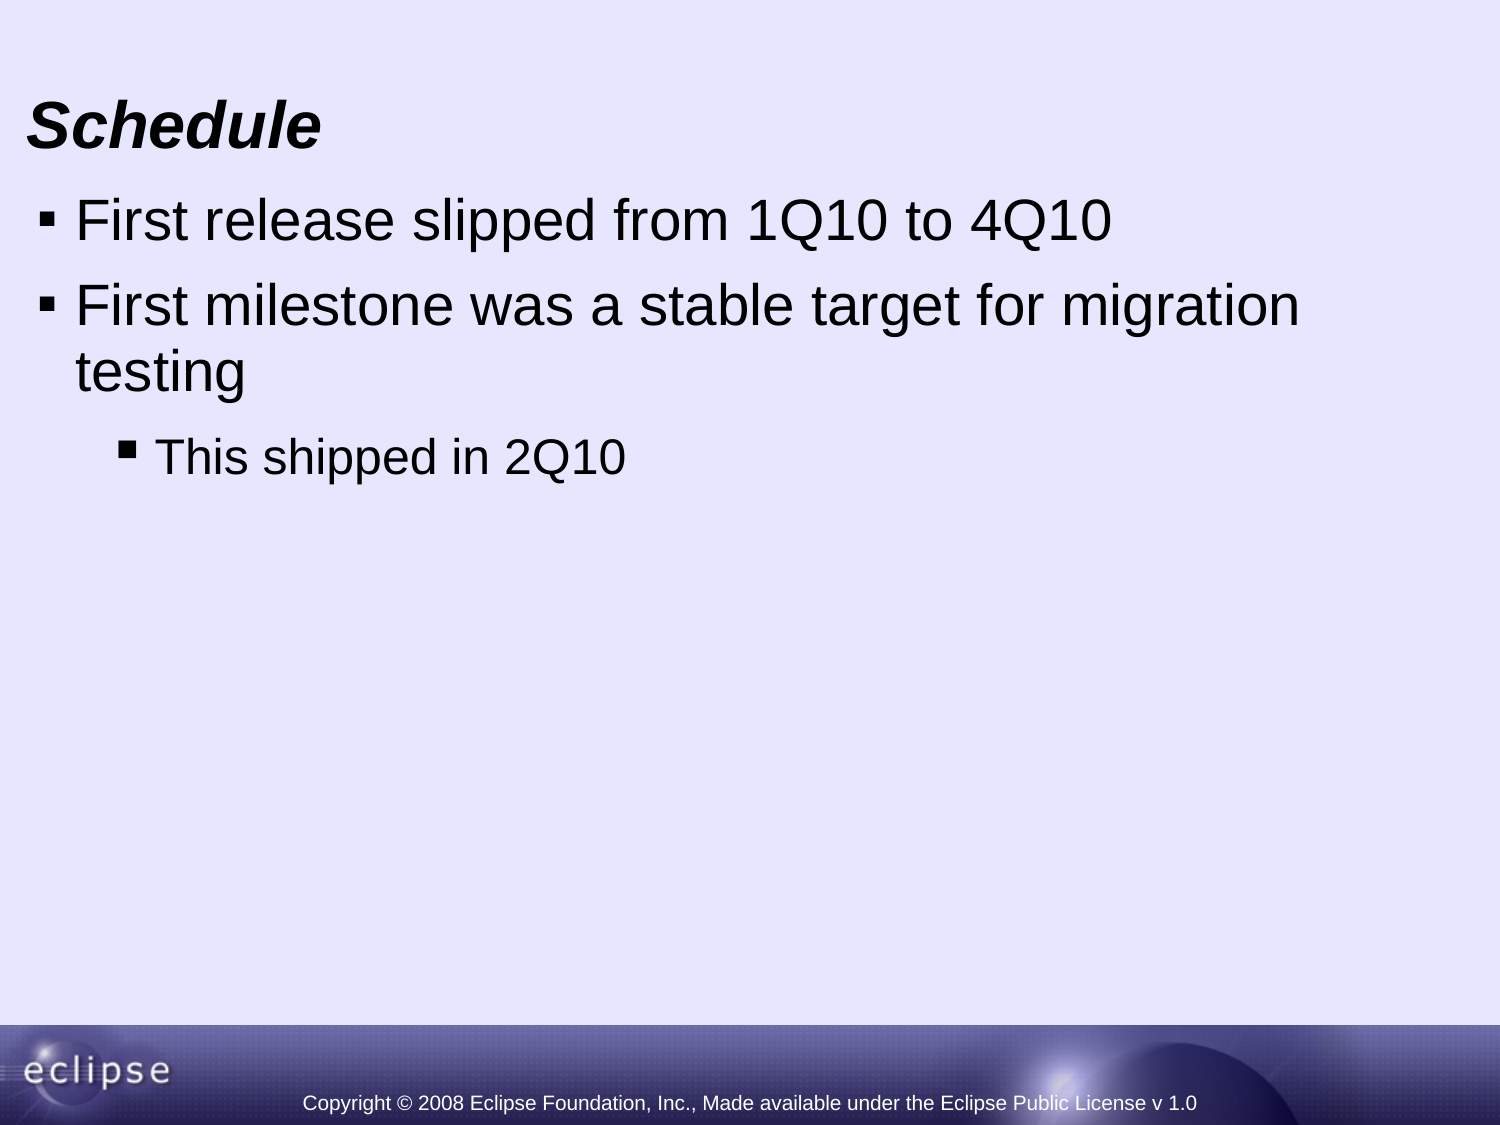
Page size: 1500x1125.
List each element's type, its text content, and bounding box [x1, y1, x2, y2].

list First release slipped from 1Q10 to 4Q10 First milestone was a stable target for migration testing This shipped in 2Q10 [37, 187, 1463, 1021]
title Schedule [26, 84, 1474, 172]
picture [0, 1025, 1500, 1125]
